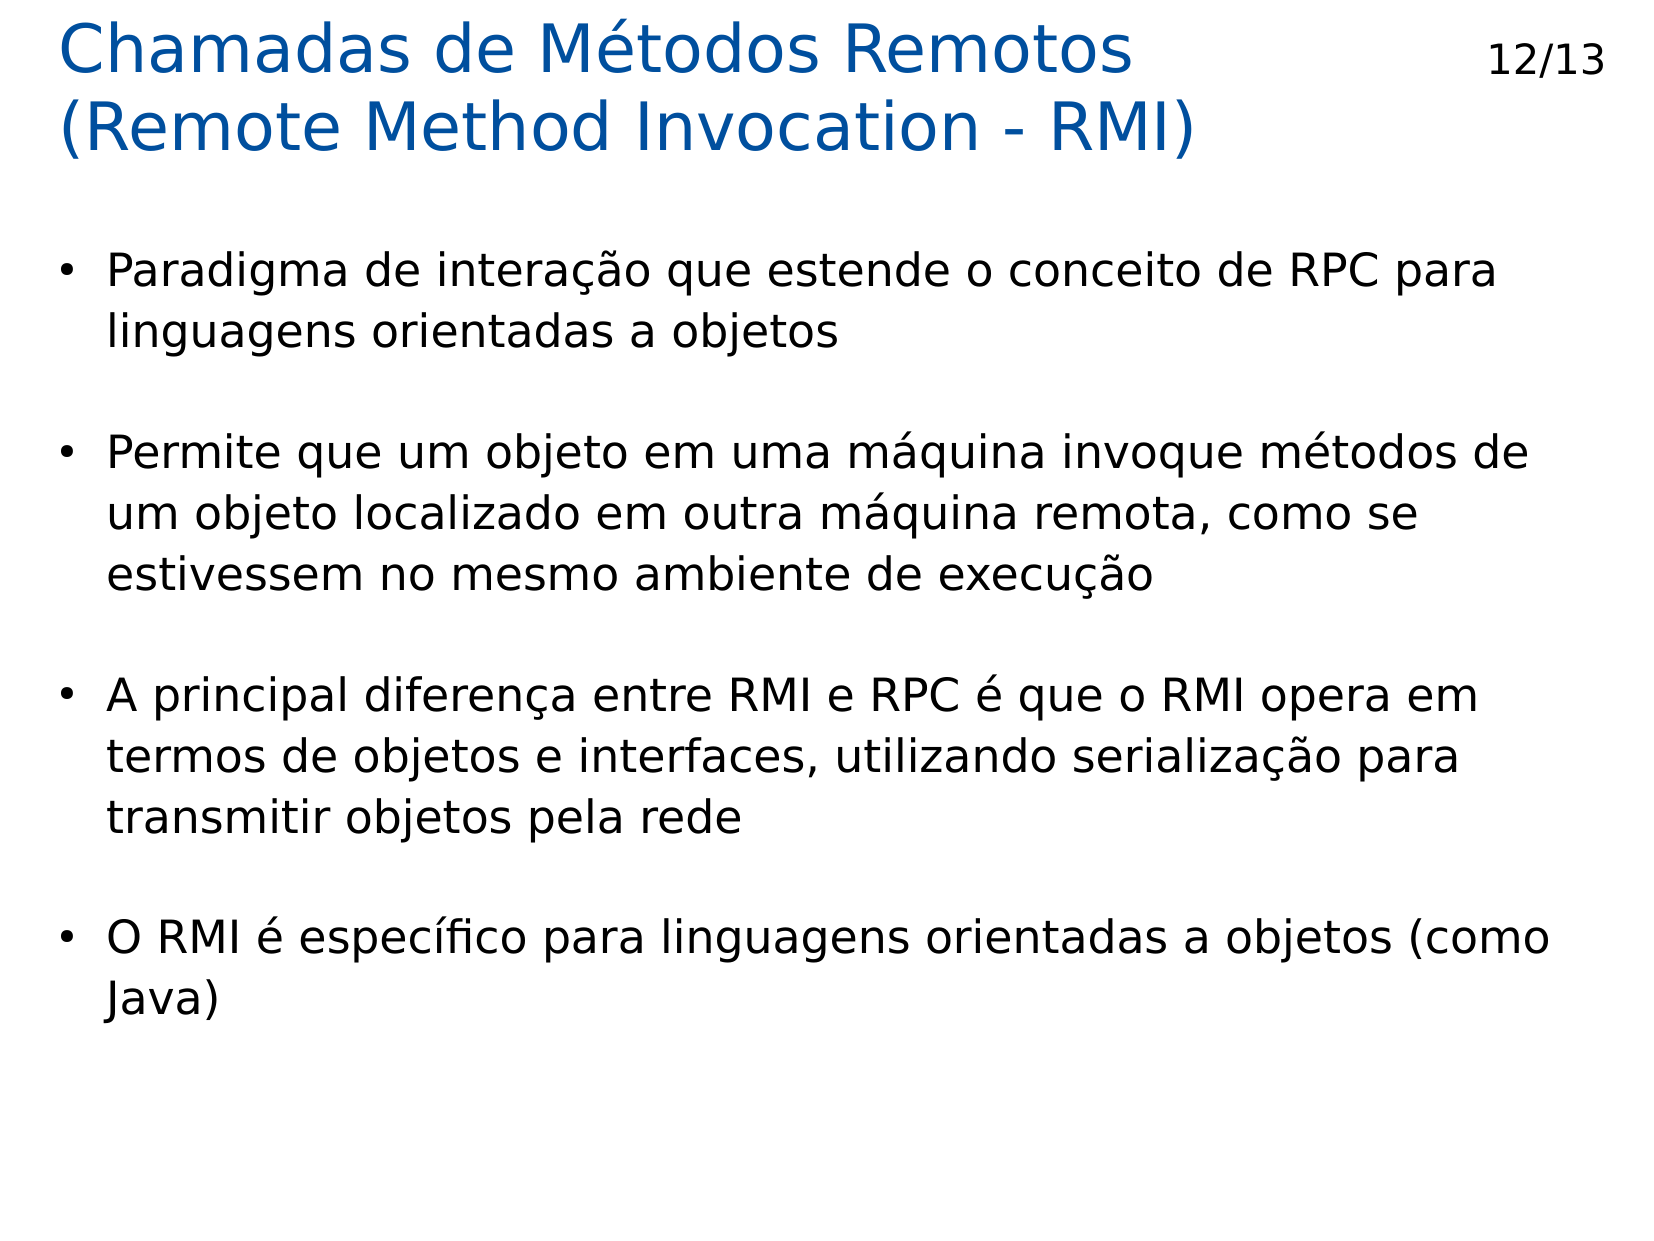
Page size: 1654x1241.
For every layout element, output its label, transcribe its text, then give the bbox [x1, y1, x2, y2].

list Paradigma de interação que estende o conceito de RPC para linguagens orientadas a objetos Permite que um objeto em uma máquina invoque métodos de um objeto localizado em outra máquina remota, como se estivessem no mesmo ambiente de execução A principal diferença entre RMI e RPC é que o RMI opera em termos de objetos e interfaces, utilizando serialização para transmitir objetos pela rede O RMI é específico para linguagens orientadas a objetos (como Java) [59, 236, 1595, 1211]
title Chamadas de Métodos Remotos (Remote Method Invocation - RMI) [59, 10, 1506, 167]
